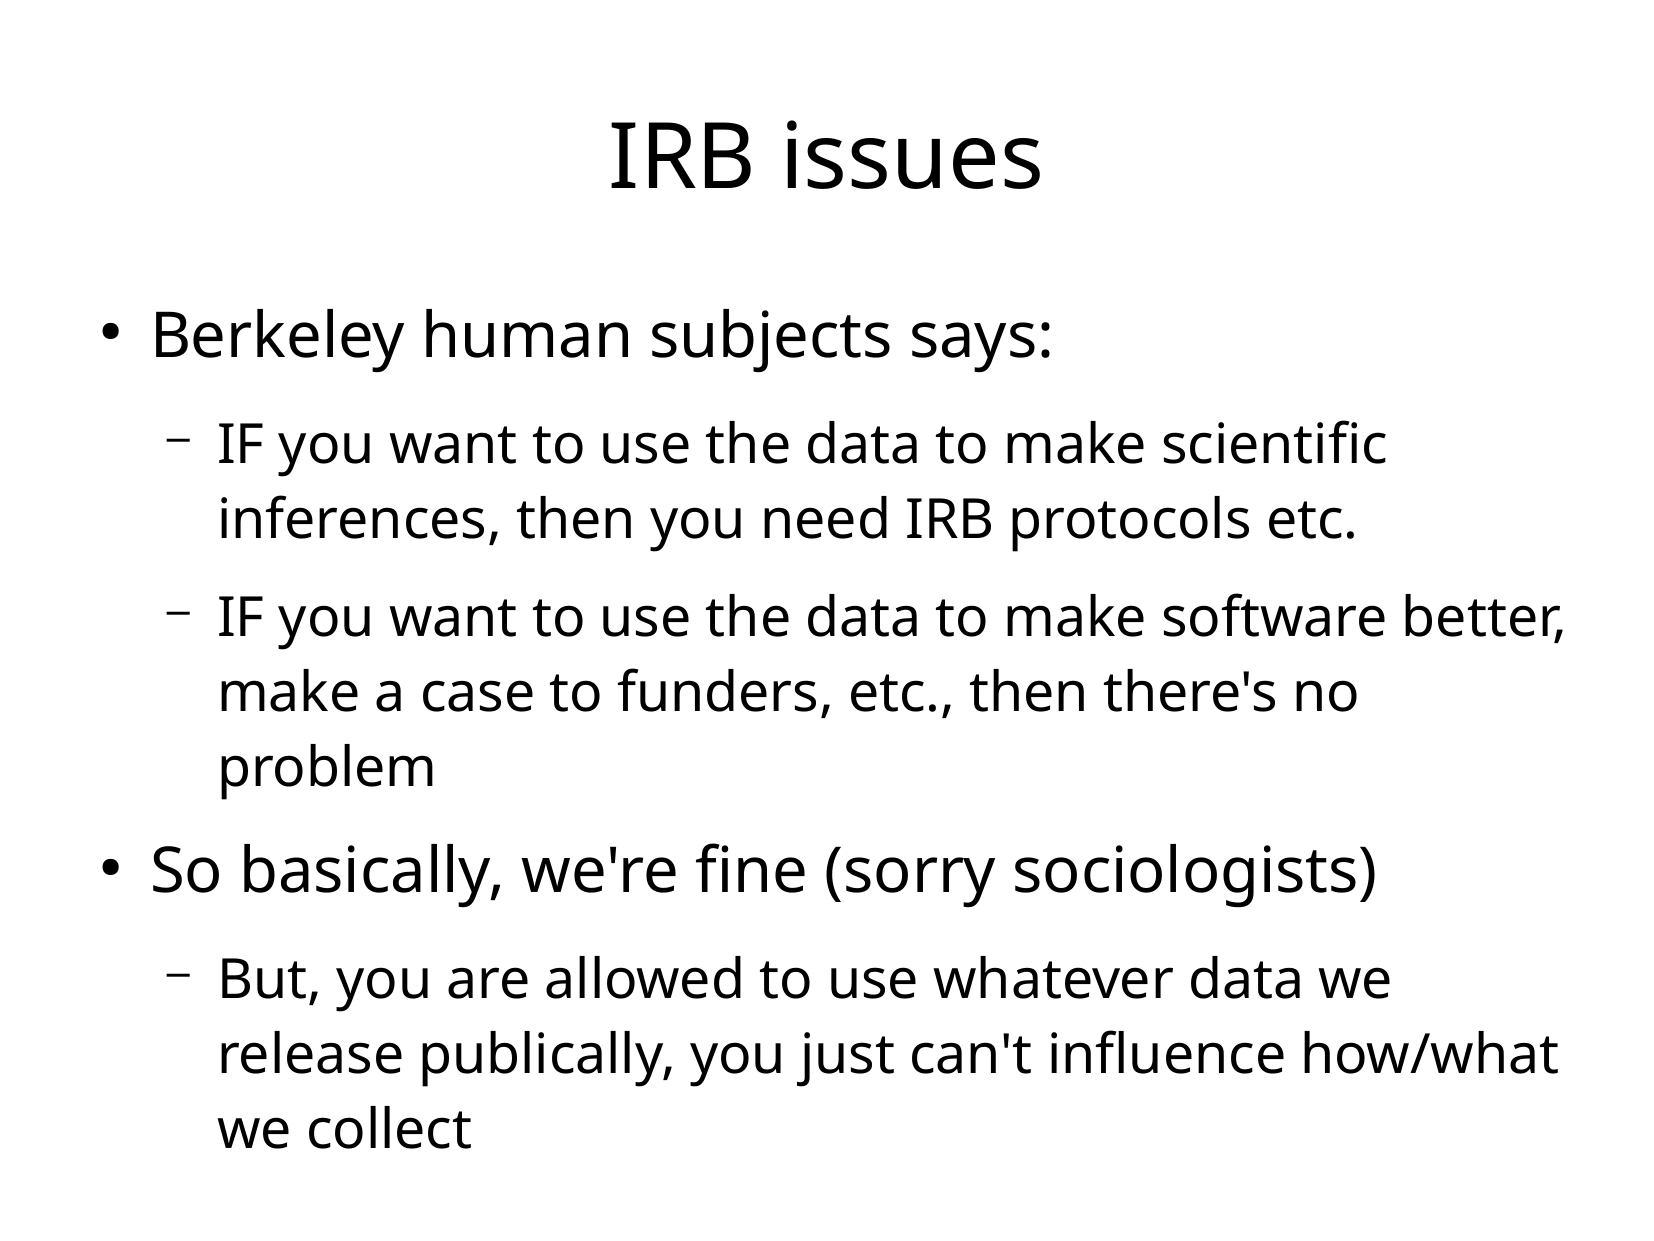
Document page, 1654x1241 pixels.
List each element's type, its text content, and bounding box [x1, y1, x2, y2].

list Berkeley human subjects says: IF you want to use the data to make scientific inferences, then you need IRB protocols etc. IF you want to use the data to make software better, make a case to funders, etc., then there's no problem So basically, we're fine (sorry sociologists) But, you are allowed to use whatever data we release publically, you just can't influence how/what we collect [82, 290, 1571, 1167]
title IRB issues [82, 49, 1571, 257]
